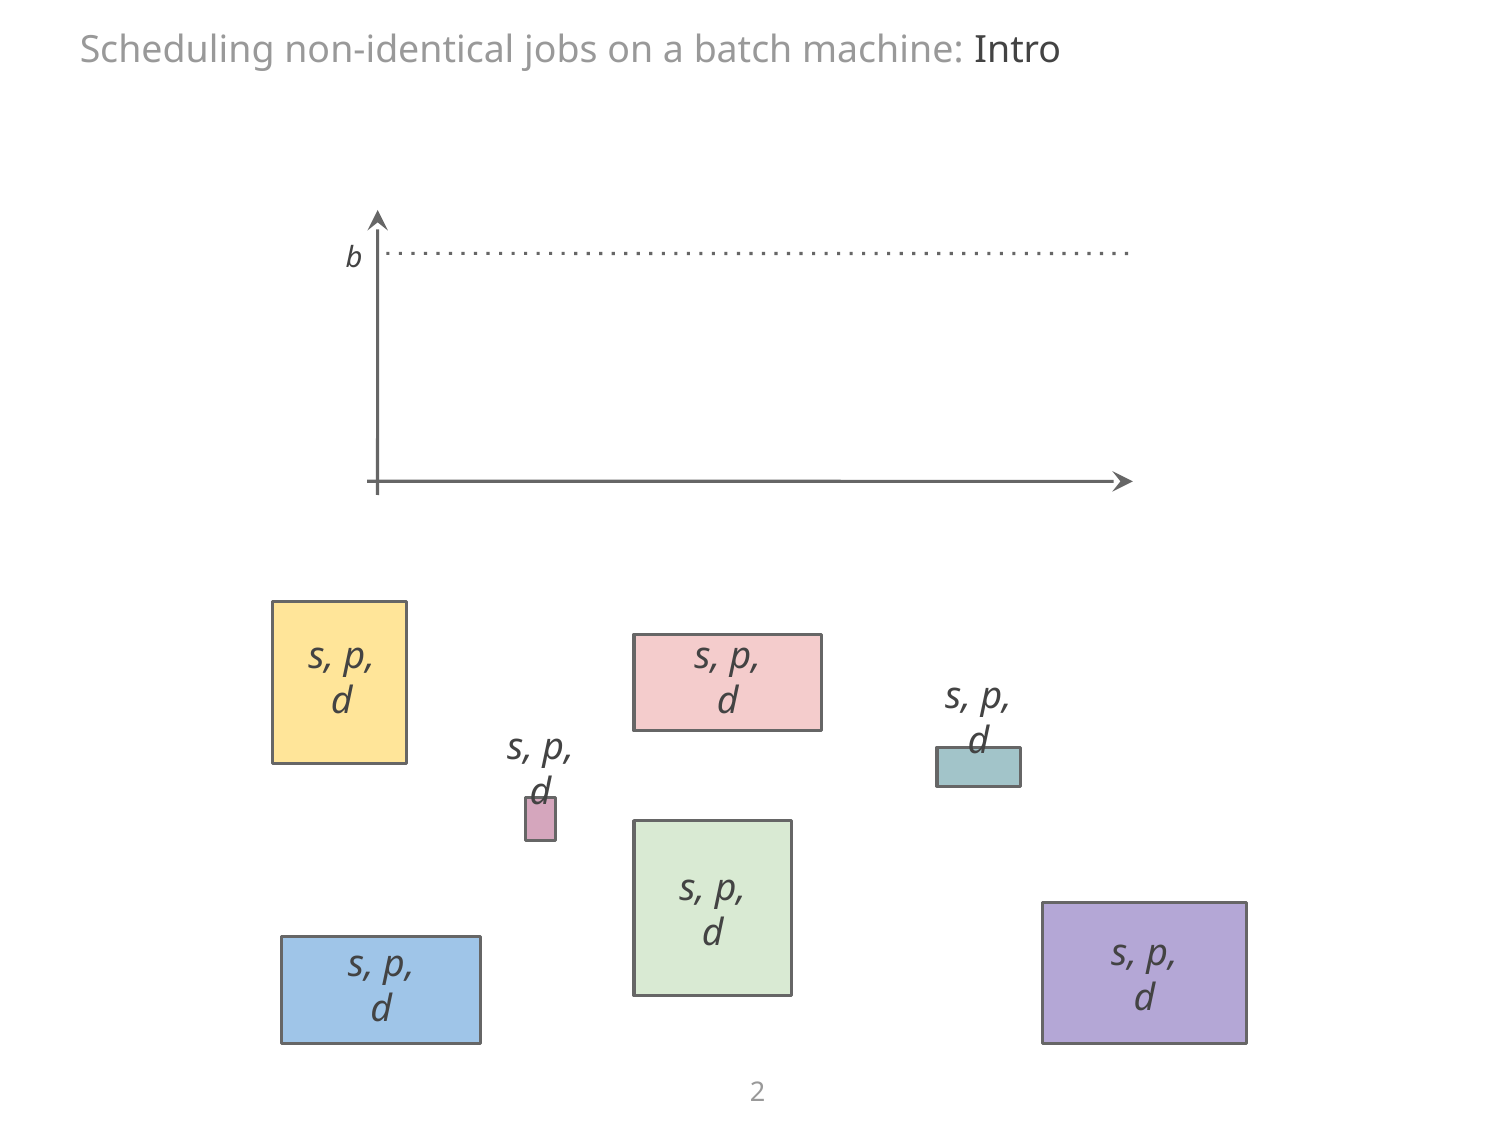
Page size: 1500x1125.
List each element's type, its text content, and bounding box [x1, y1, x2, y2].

text_box s, p, d [1084, 941, 1205, 1005]
text_box s, p, d [321, 952, 442, 1015]
text_box [634, 820, 792, 996]
text_box s, p, d [706, 927, 717, 940]
text_box s, p, d [667, 644, 788, 708]
text_box s, p, d [281, 644, 402, 708]
text_box s, p, d [918, 684, 1039, 748]
text_box s, p, d [335, 695, 346, 708]
text_box [525, 798, 556, 841]
text_box [281, 936, 481, 1044]
text_box b [272, 206, 378, 301]
text_box s, p, d [480, 735, 601, 798]
text_box s, p, d [972, 735, 983, 748]
text_box s, p, d [721, 695, 732, 708]
text_box [272, 601, 407, 764]
text_box [1042, 902, 1247, 1044]
text_box [936, 748, 1021, 787]
text_box s, p, d [1138, 992, 1149, 1005]
title Scheduling non-identical jobs on a batch machine: Intro [27, 13, 1399, 85]
text_box [634, 634, 822, 731]
text_box s, p, d [652, 876, 773, 940]
